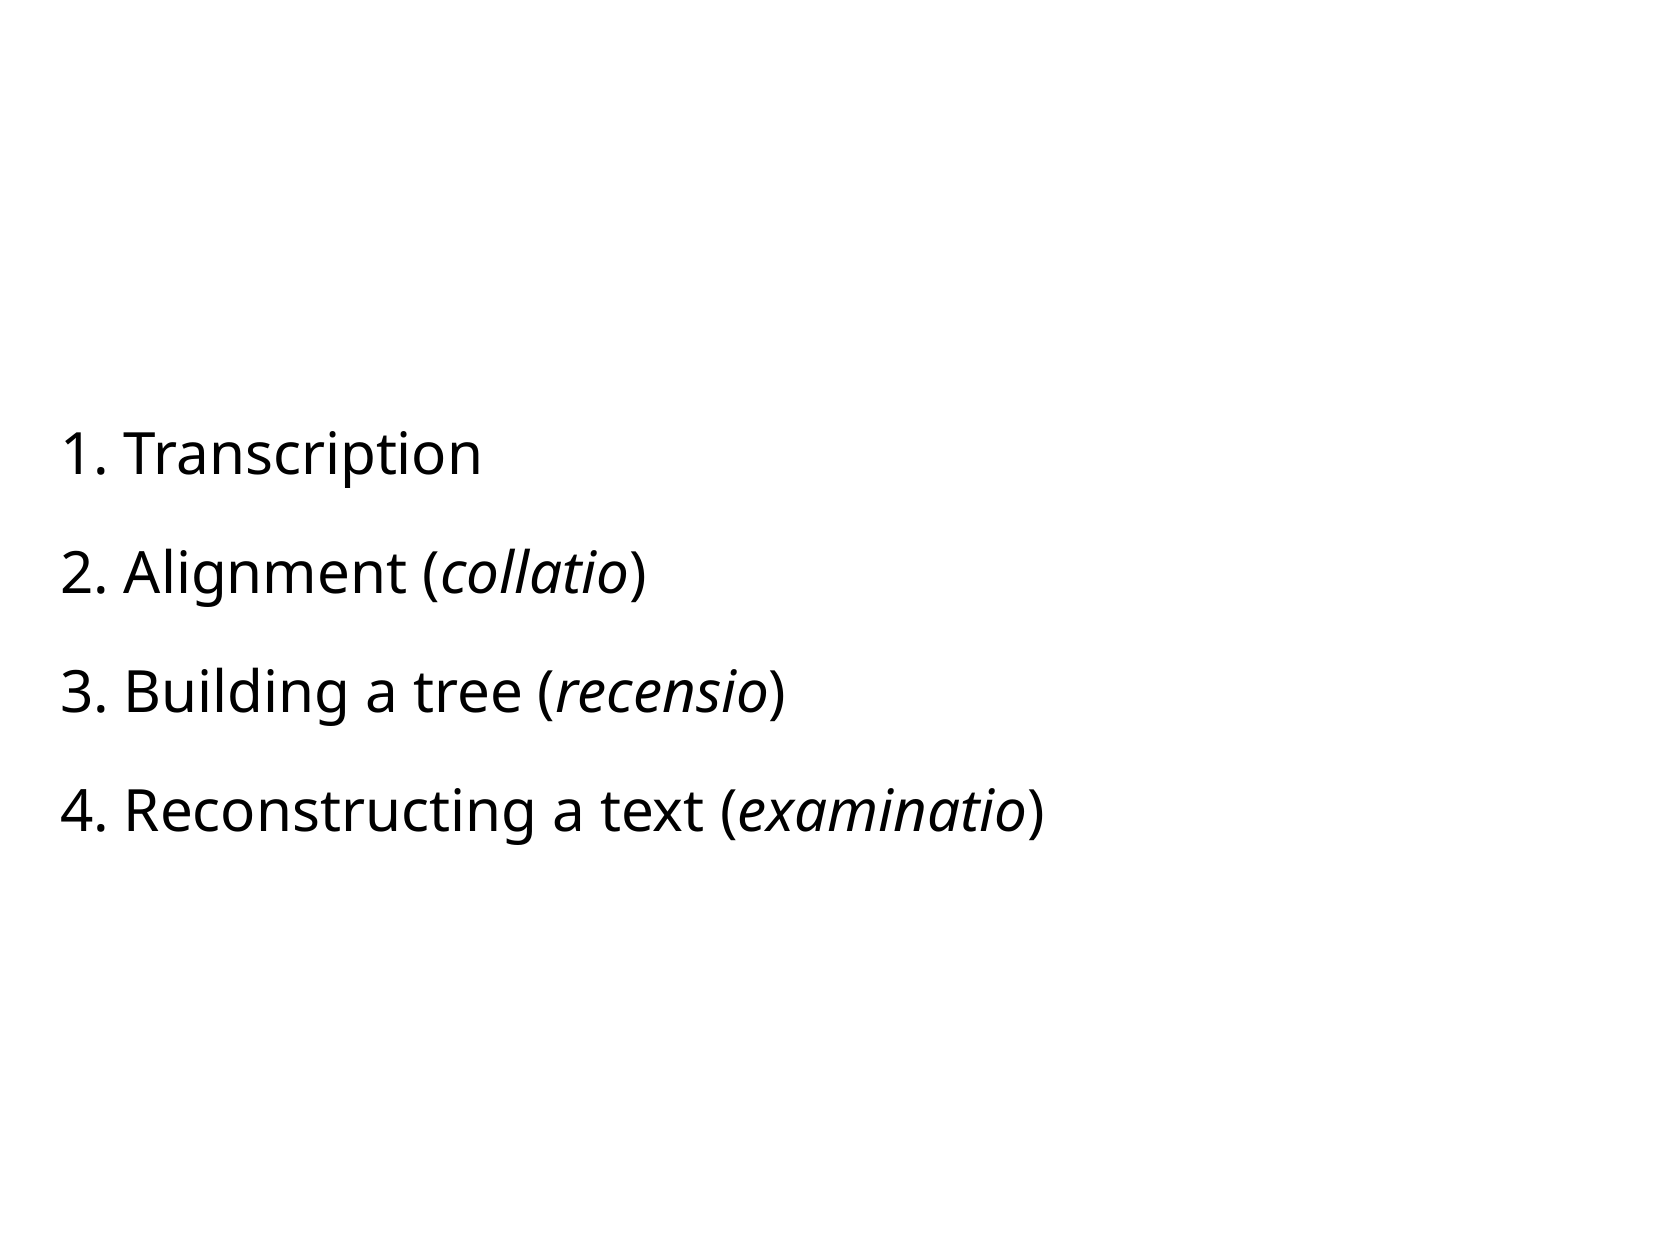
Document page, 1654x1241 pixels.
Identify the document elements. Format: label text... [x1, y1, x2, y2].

text_box 1. Transcription 2. Alignment (collatio) 3. Building a tree (recensio) 4. Reconstructing a text (examinatio) [60, 372, 1593, 723]
